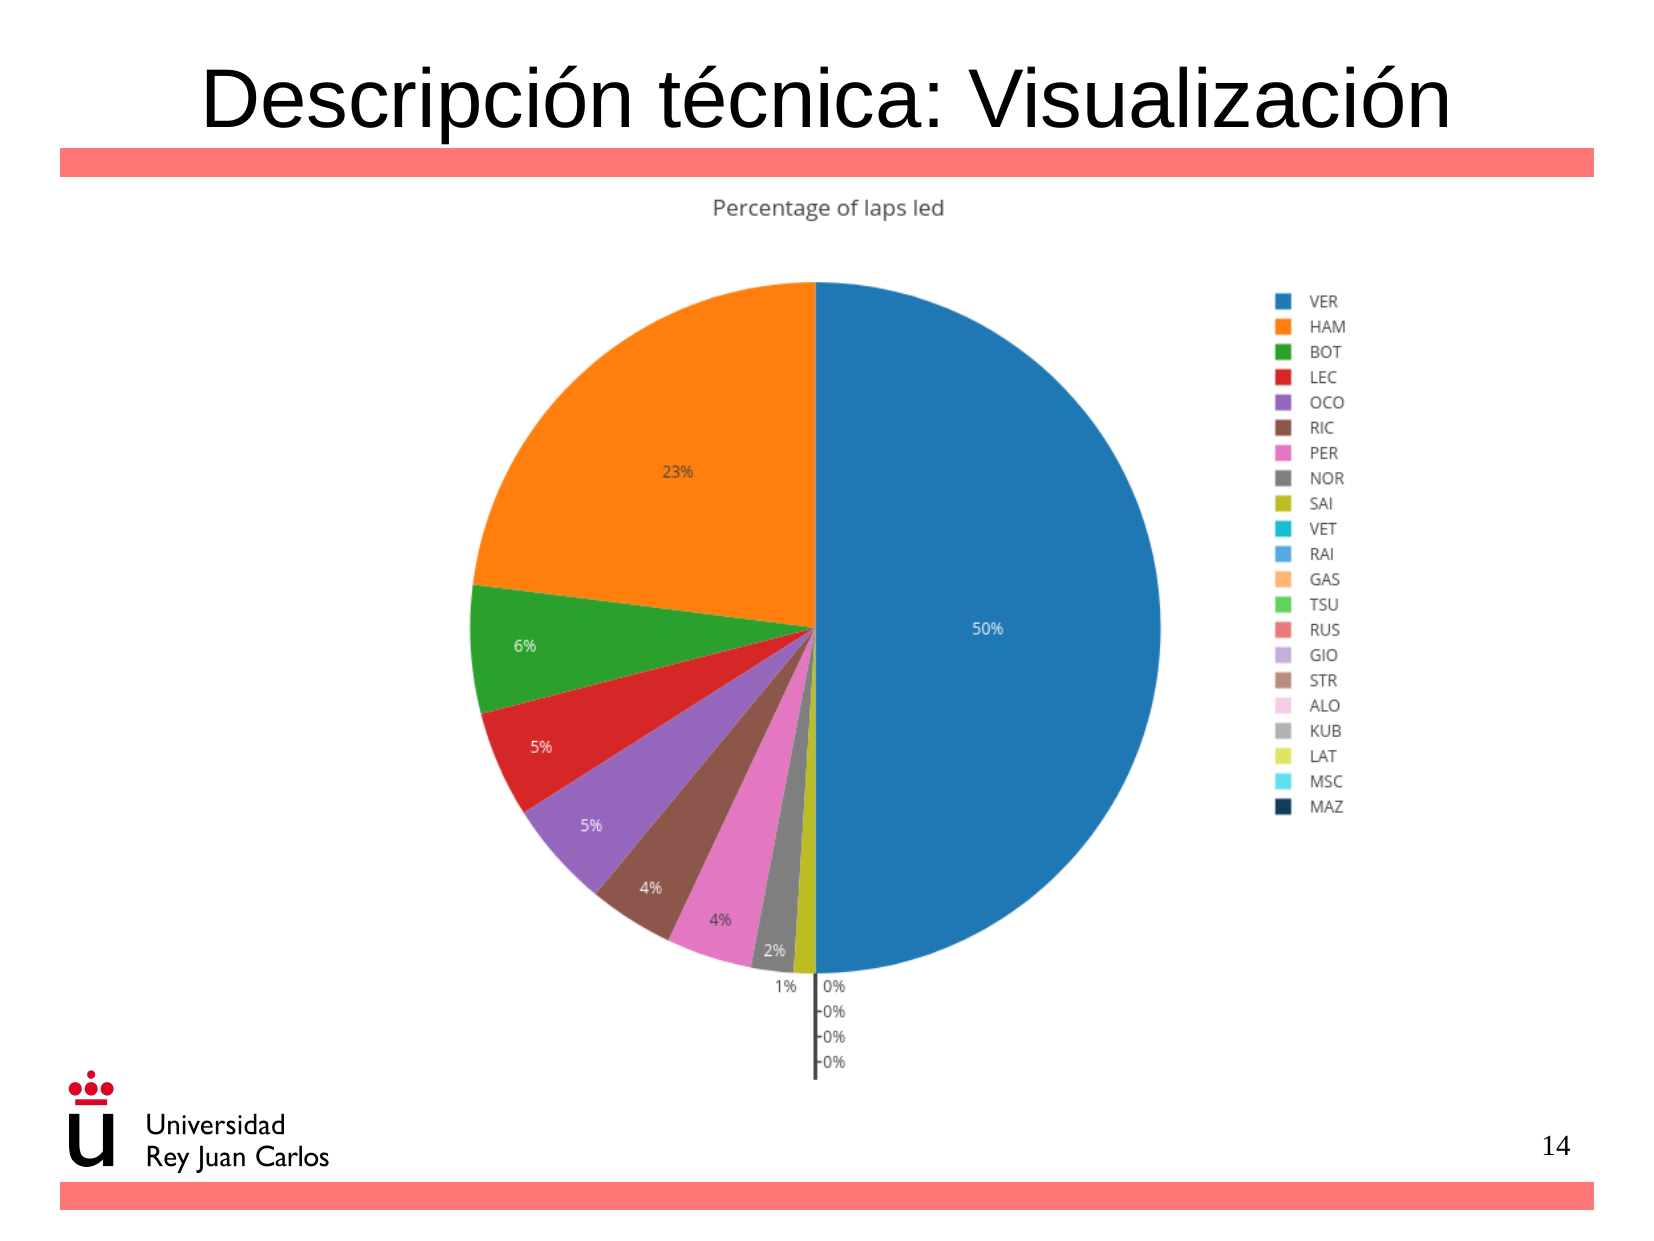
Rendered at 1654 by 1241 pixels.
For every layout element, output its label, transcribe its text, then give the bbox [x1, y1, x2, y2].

text_box [59, 147, 1595, 178]
title Descripción técnica: Visualización [82, 49, 1571, 147]
picture [65, 178, 1374, 1181]
text_box [59, 1181, 1595, 1211]
